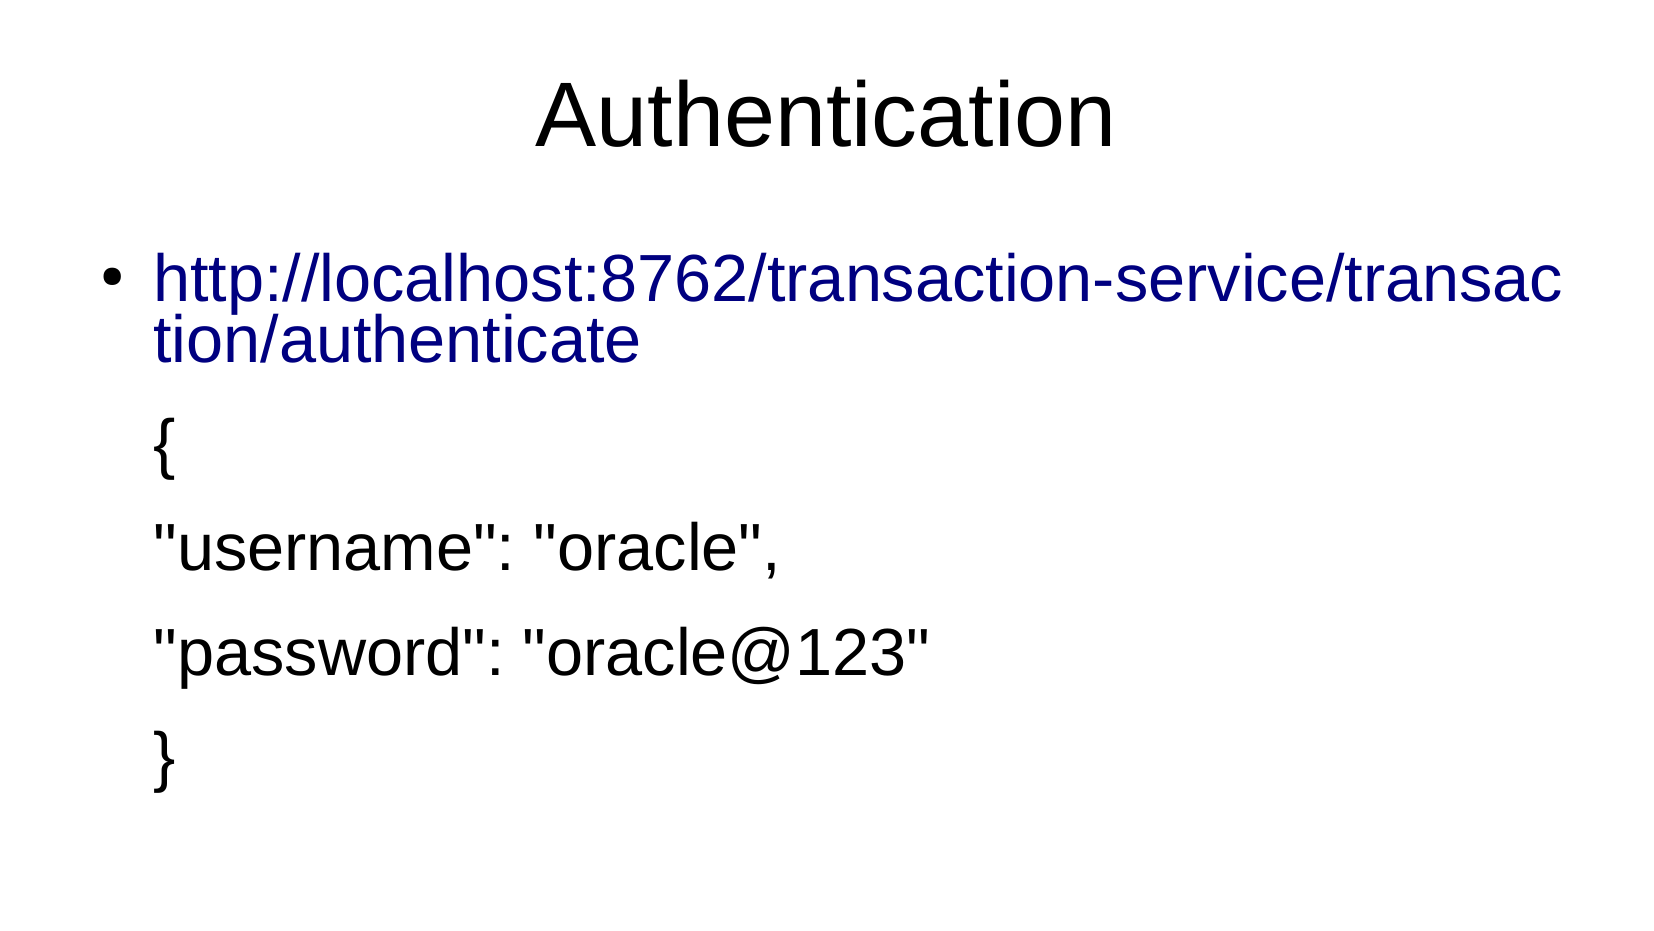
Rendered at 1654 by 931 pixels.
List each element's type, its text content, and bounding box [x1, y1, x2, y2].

list http://localhost:8762/transaction-service/transaction/authenticate { "username": "oracle", "password": "oracle@123" } [82, 217, 1571, 758]
title Authentication [82, 37, 1571, 193]
